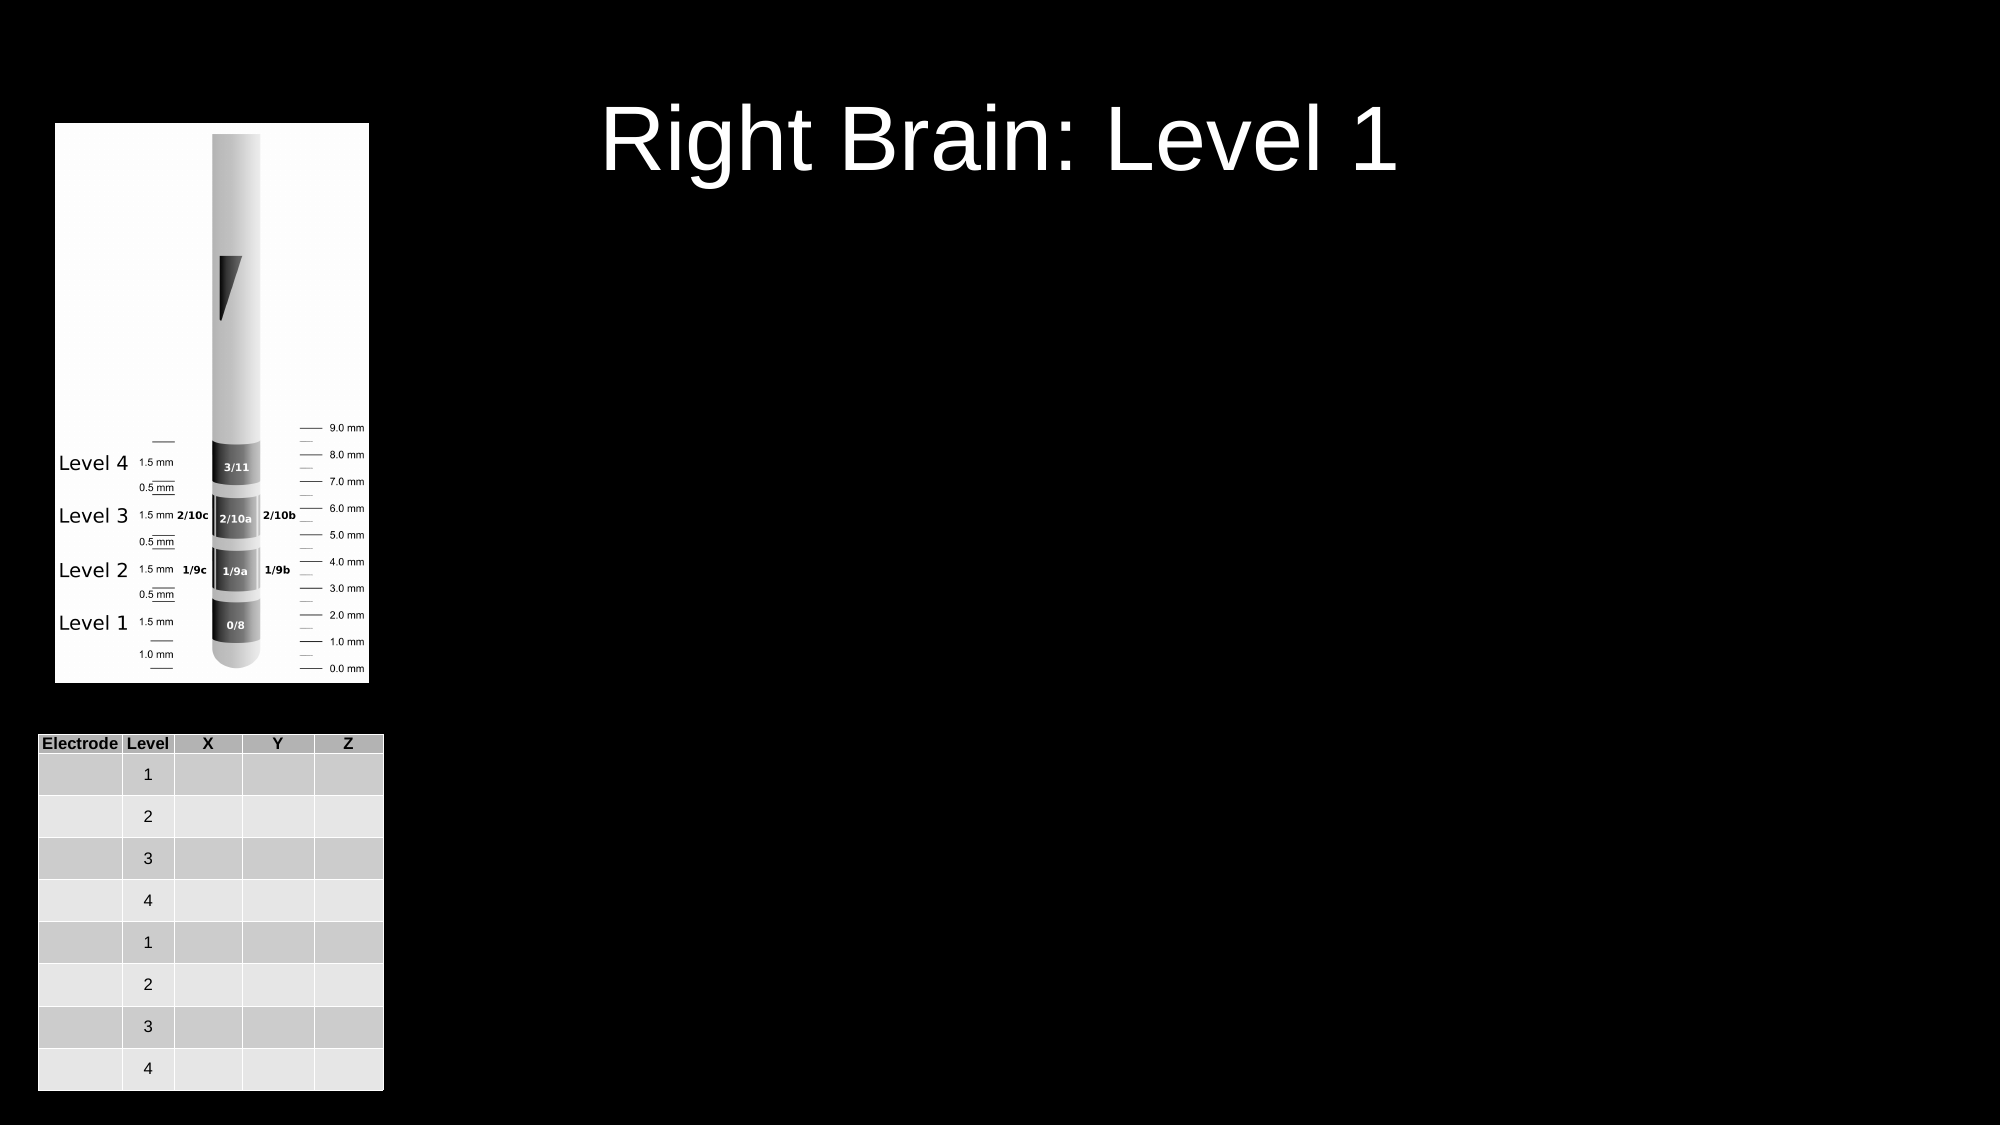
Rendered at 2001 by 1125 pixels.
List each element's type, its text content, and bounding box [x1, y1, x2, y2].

table_cell [39, 964, 122, 1006]
title Right Brain: Level 1 [99, 44, 1900, 233]
table_header Y [243, 735, 314, 753]
table_header Level [123, 735, 174, 753]
table_cell [243, 1049, 314, 1090]
table_cell [243, 796, 314, 837]
table_cell 4 [123, 880, 174, 921]
table_cell [243, 880, 314, 921]
table_cell 4 [123, 1049, 174, 1090]
table_cell [175, 964, 242, 1006]
table_cell [175, 922, 242, 963]
table_cell [39, 1049, 122, 1090]
table_cell [39, 754, 122, 795]
table_cell [39, 922, 122, 963]
table_cell 1 [123, 754, 174, 795]
table_cell [315, 880, 383, 921]
table_cell 3 [123, 1007, 174, 1048]
table_cell 3 [123, 838, 174, 879]
table_cell [243, 754, 314, 795]
table_cell [315, 838, 383, 879]
table_cell [175, 1049, 242, 1090]
table_cell [243, 1007, 314, 1048]
table_header X [175, 735, 242, 753]
picture [55, 123, 369, 683]
table_cell [315, 1007, 383, 1048]
table_cell [39, 1007, 122, 1048]
table_cell [243, 838, 314, 879]
table_cell 1 [123, 922, 174, 963]
table_cell [175, 880, 242, 921]
table_cell [39, 880, 122, 921]
table_cell [243, 964, 314, 1006]
table_cell [39, 838, 122, 879]
table_cell [315, 796, 383, 837]
table_cell 2 [123, 964, 174, 1006]
table_cell [39, 796, 122, 837]
table_cell [315, 754, 383, 795]
table_cell [175, 838, 242, 879]
table_cell [315, 964, 383, 1006]
table_cell 2 [123, 796, 174, 837]
table_cell [175, 796, 242, 837]
table_cell [175, 754, 242, 795]
table_cell [175, 1007, 242, 1048]
table_cell [243, 922, 314, 963]
table_cell [315, 922, 383, 963]
table_header Z [315, 735, 383, 753]
table_cell [315, 1049, 383, 1090]
table_header Electrode [39, 735, 122, 753]
